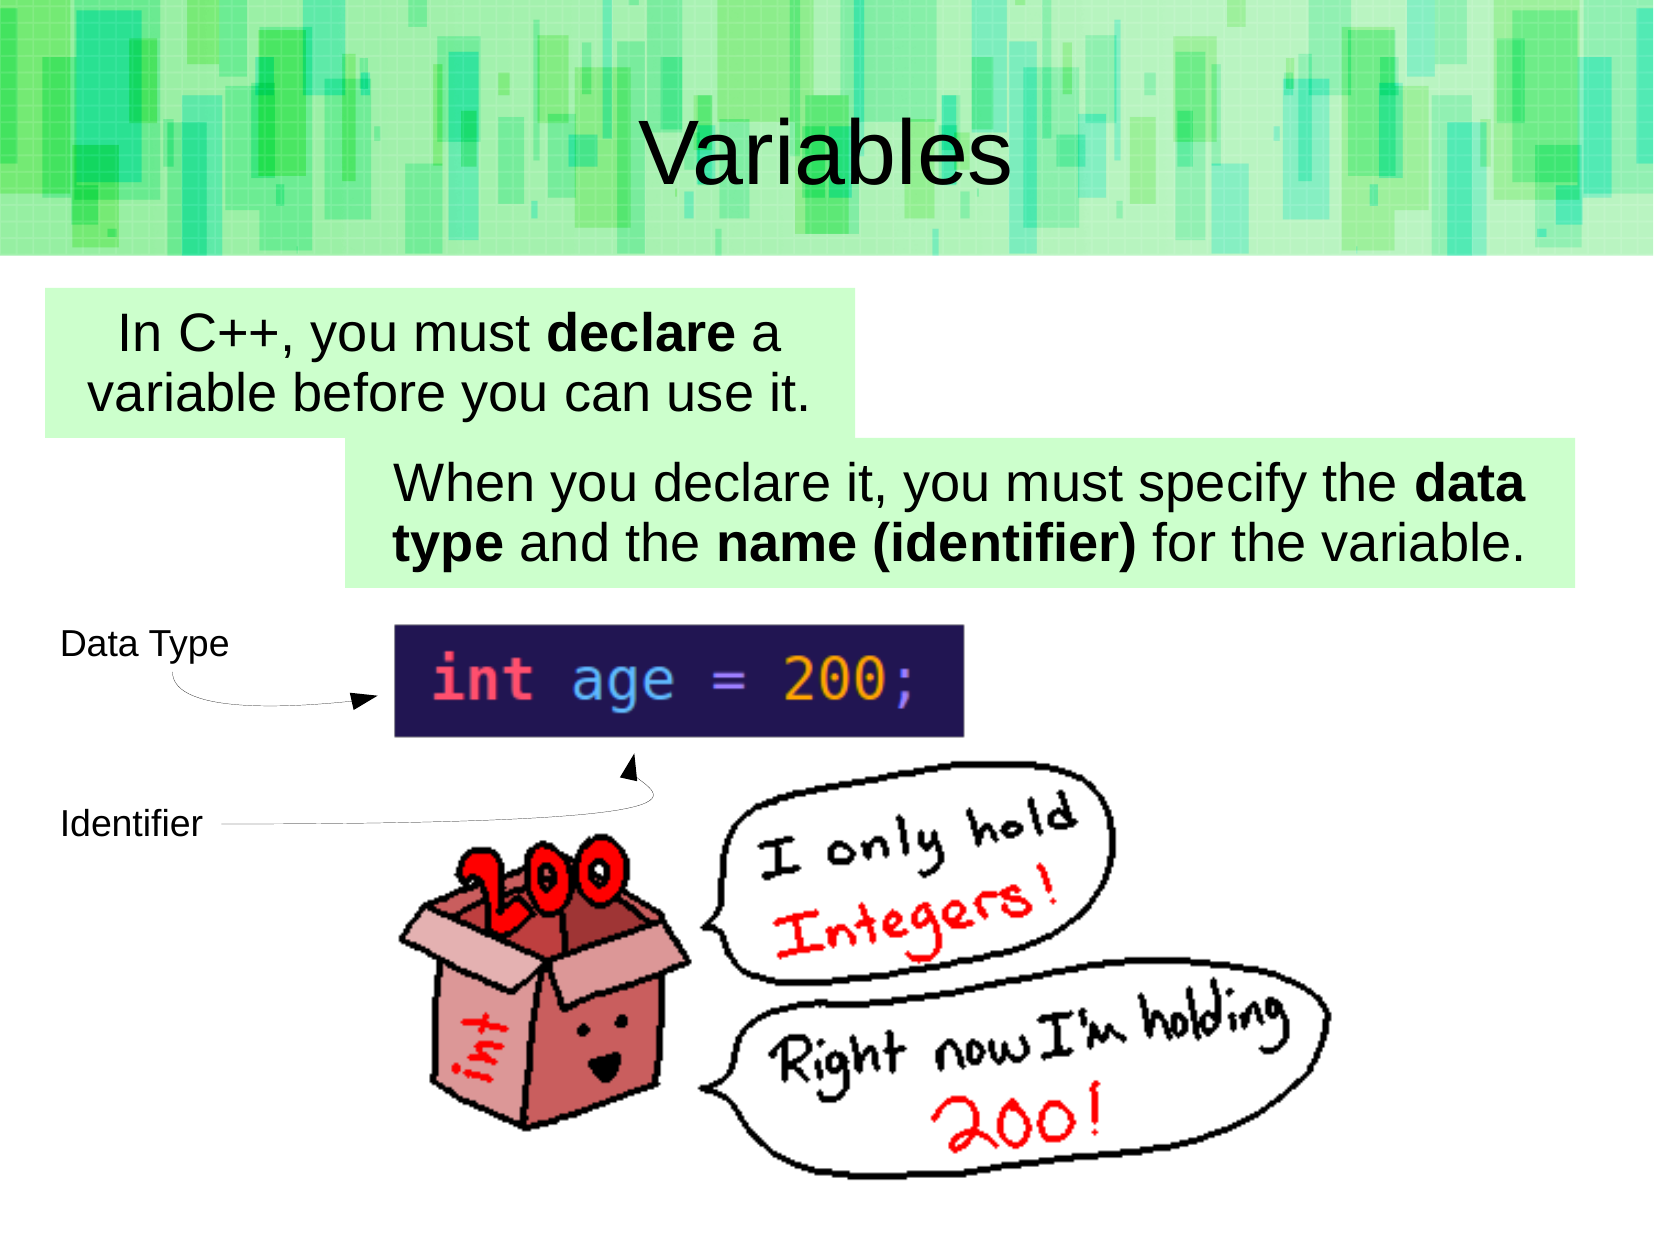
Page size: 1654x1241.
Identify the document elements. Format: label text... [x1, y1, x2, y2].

text_box Identifier [45, 795, 301, 852]
text_box When you declare it, you must specify the data type and the name (identifier) for the variable. [345, 437, 1576, 588]
text_box In C++, you must declare a variable before you can use it. [45, 287, 856, 438]
title Variables [82, 49, 1571, 257]
text_box Data Type [45, 615, 301, 672]
picture [0, 0, 1654, 1241]
